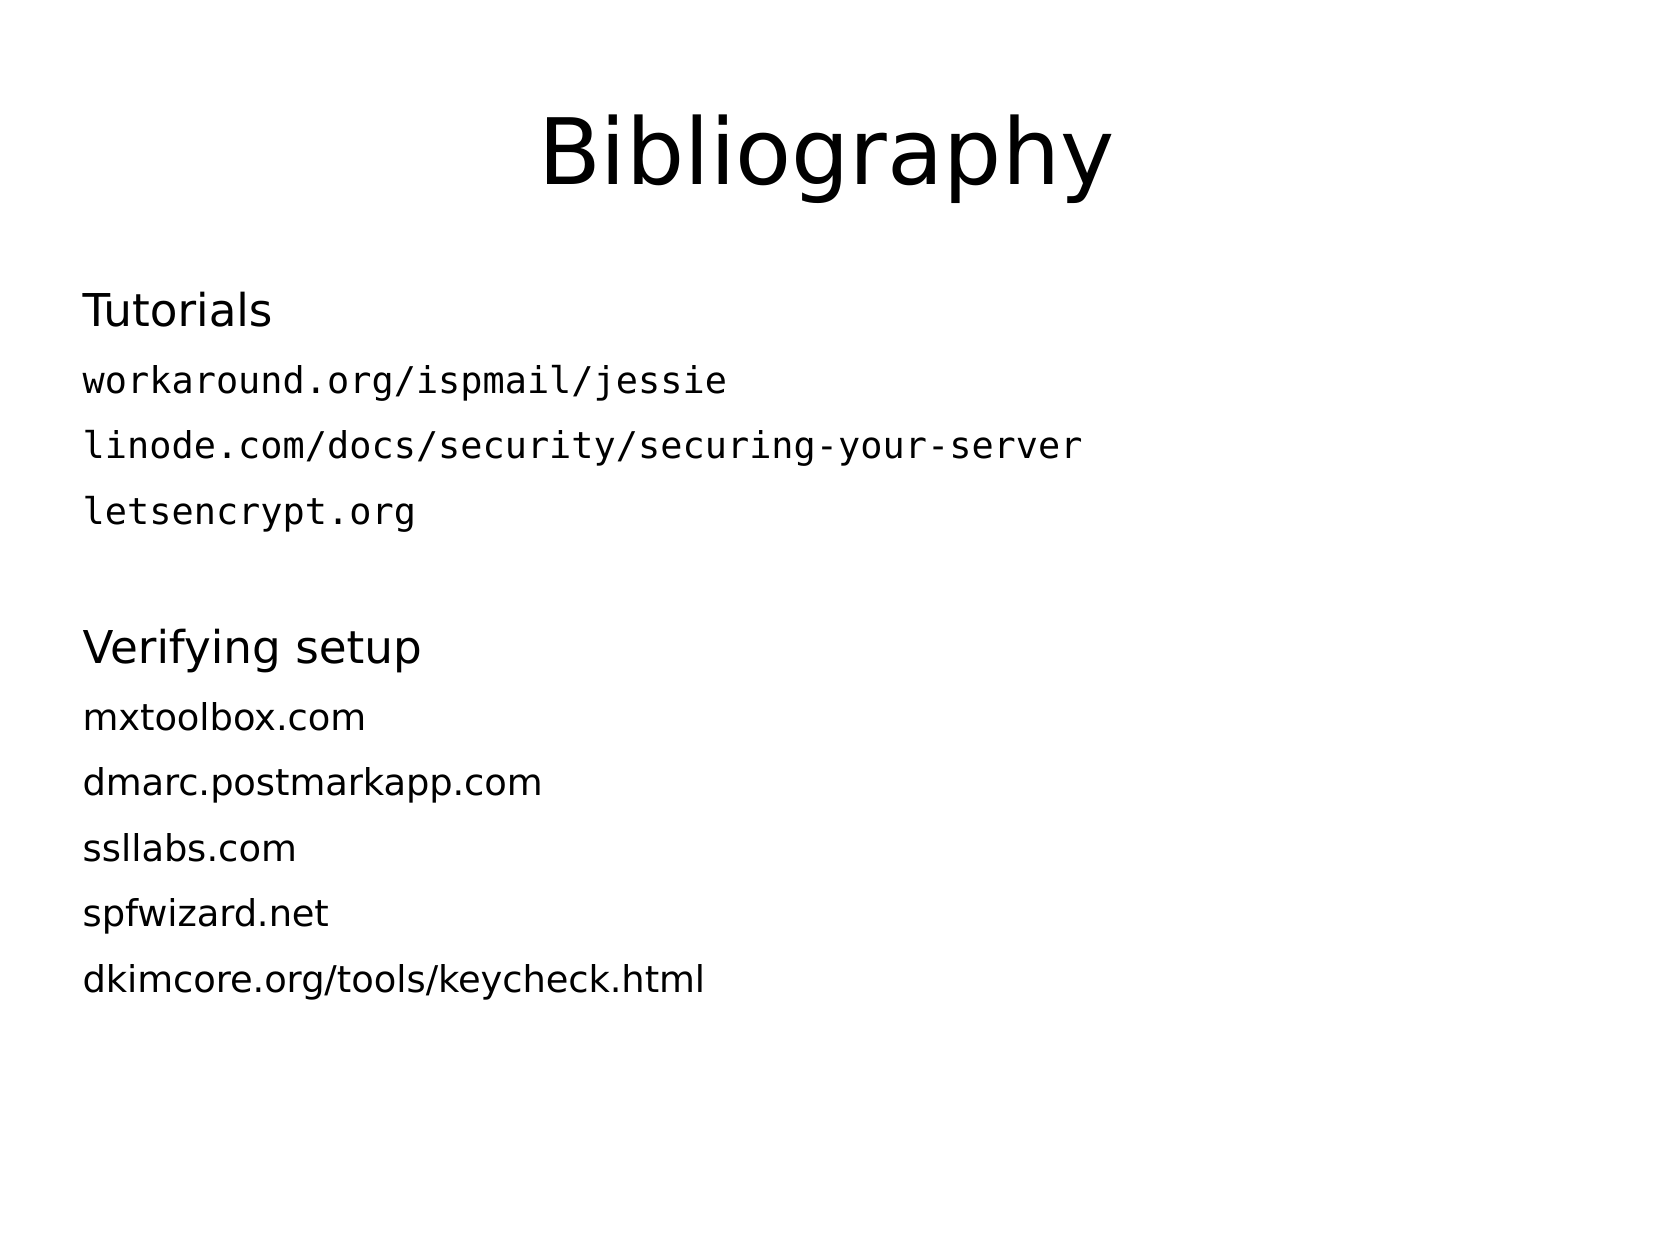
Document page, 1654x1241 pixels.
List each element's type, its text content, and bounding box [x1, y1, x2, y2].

list Tutorials workaround.org/ispmail/jessie linode.com/docs/security/securing-your-server letsencrypt.org Verifying setup mxtoolbox.com dmarc.postmarkapp.com ssllabs.com spfwizard.net dkimcore.org/tools/keycheck.html [82, 284, 1571, 1004]
title Bibliography [82, 49, 1571, 257]
